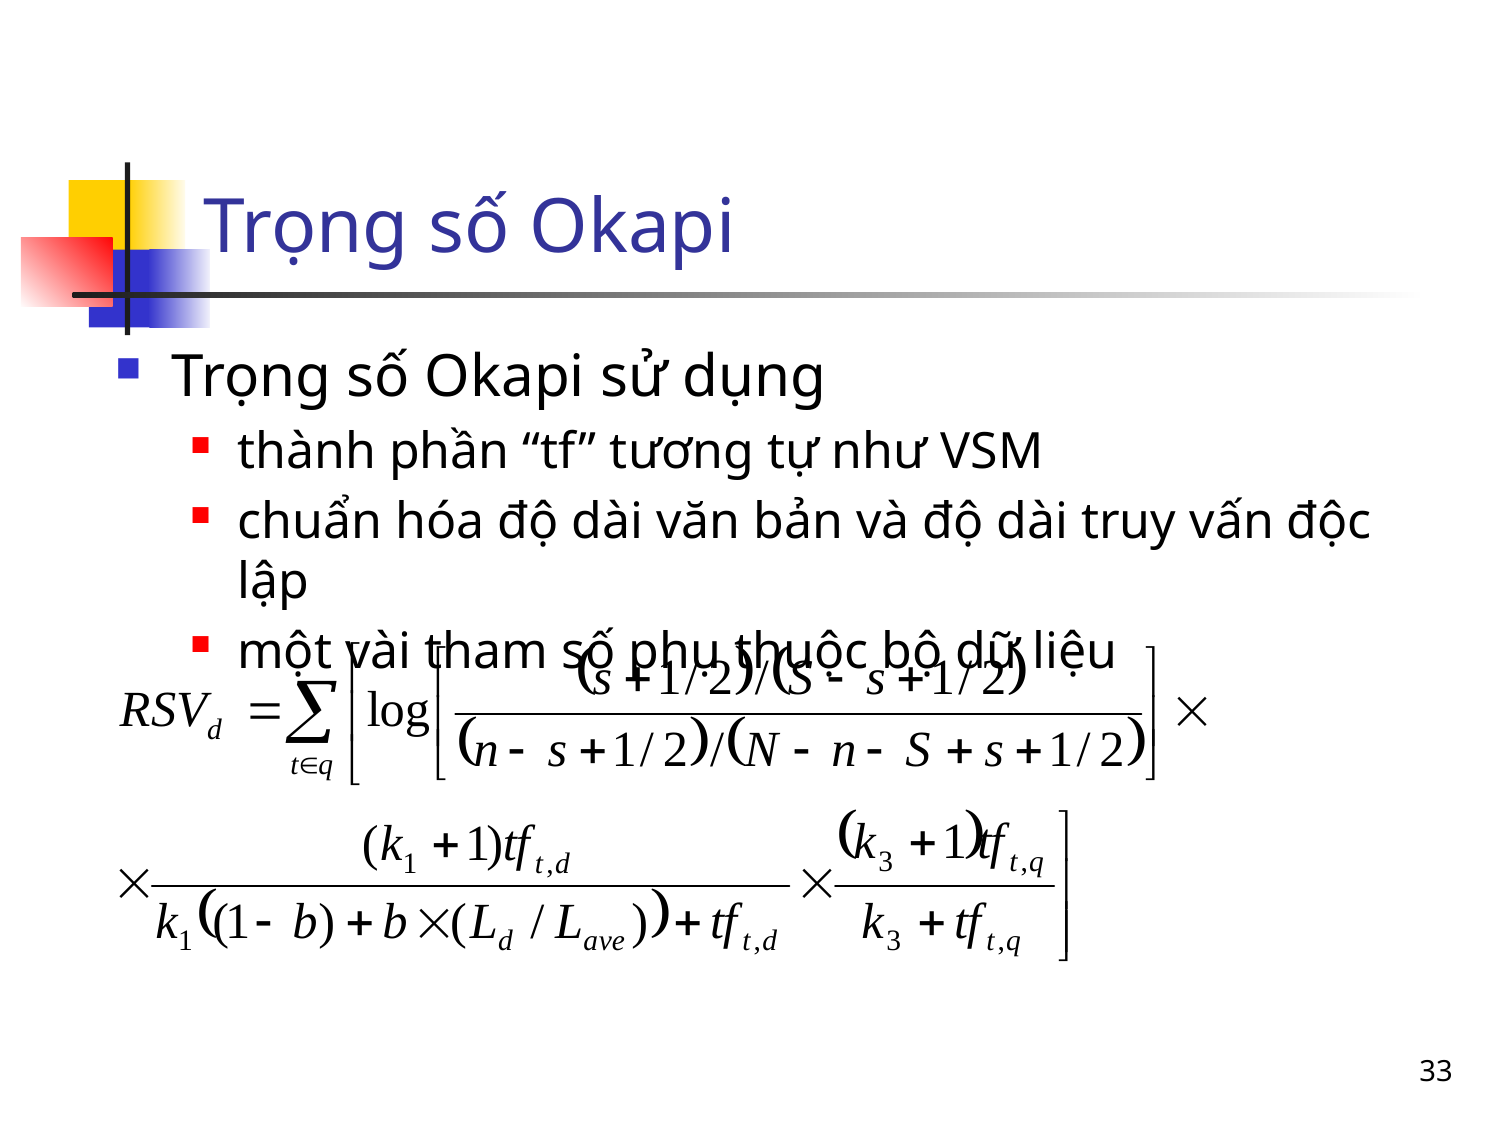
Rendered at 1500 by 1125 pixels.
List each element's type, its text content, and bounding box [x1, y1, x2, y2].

picture [110, 633, 1209, 971]
list Trọng số Okapi sử dụng thành phần “tf” tương tự như VSM chuẩn hóa độ dài văn bản và độ dài truy vấn độc lập một vài tham số phụ thuộc bộ dữ liệu [100, 331, 1469, 705]
slide_number <number> [1155, 1024, 1468, 1100]
title Trọng số Okapi [188, 35, 1468, 275]
